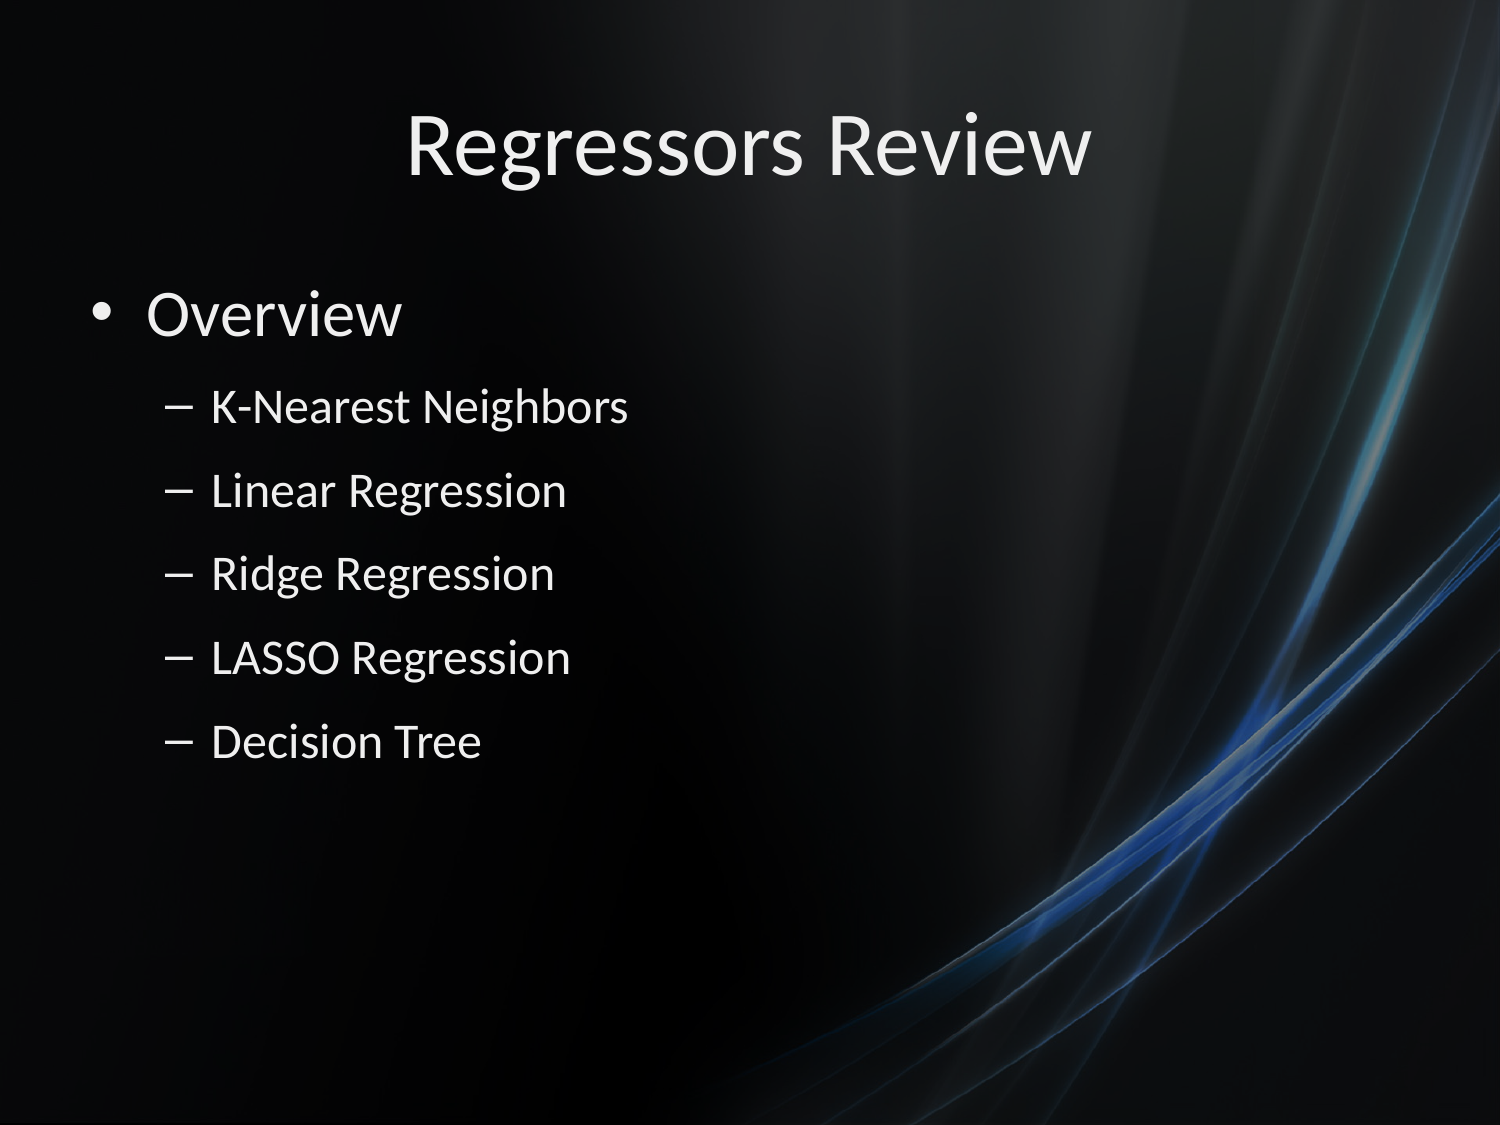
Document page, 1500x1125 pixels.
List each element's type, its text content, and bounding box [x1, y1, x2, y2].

list Overview K-Nearest Neighbors Linear Regression Ridge Regression LASSO Regression Decision Tree [75, 262, 1425, 1005]
title Regressors Review [75, 45, 1425, 233]
picture [0, 0, 1500, 1125]
